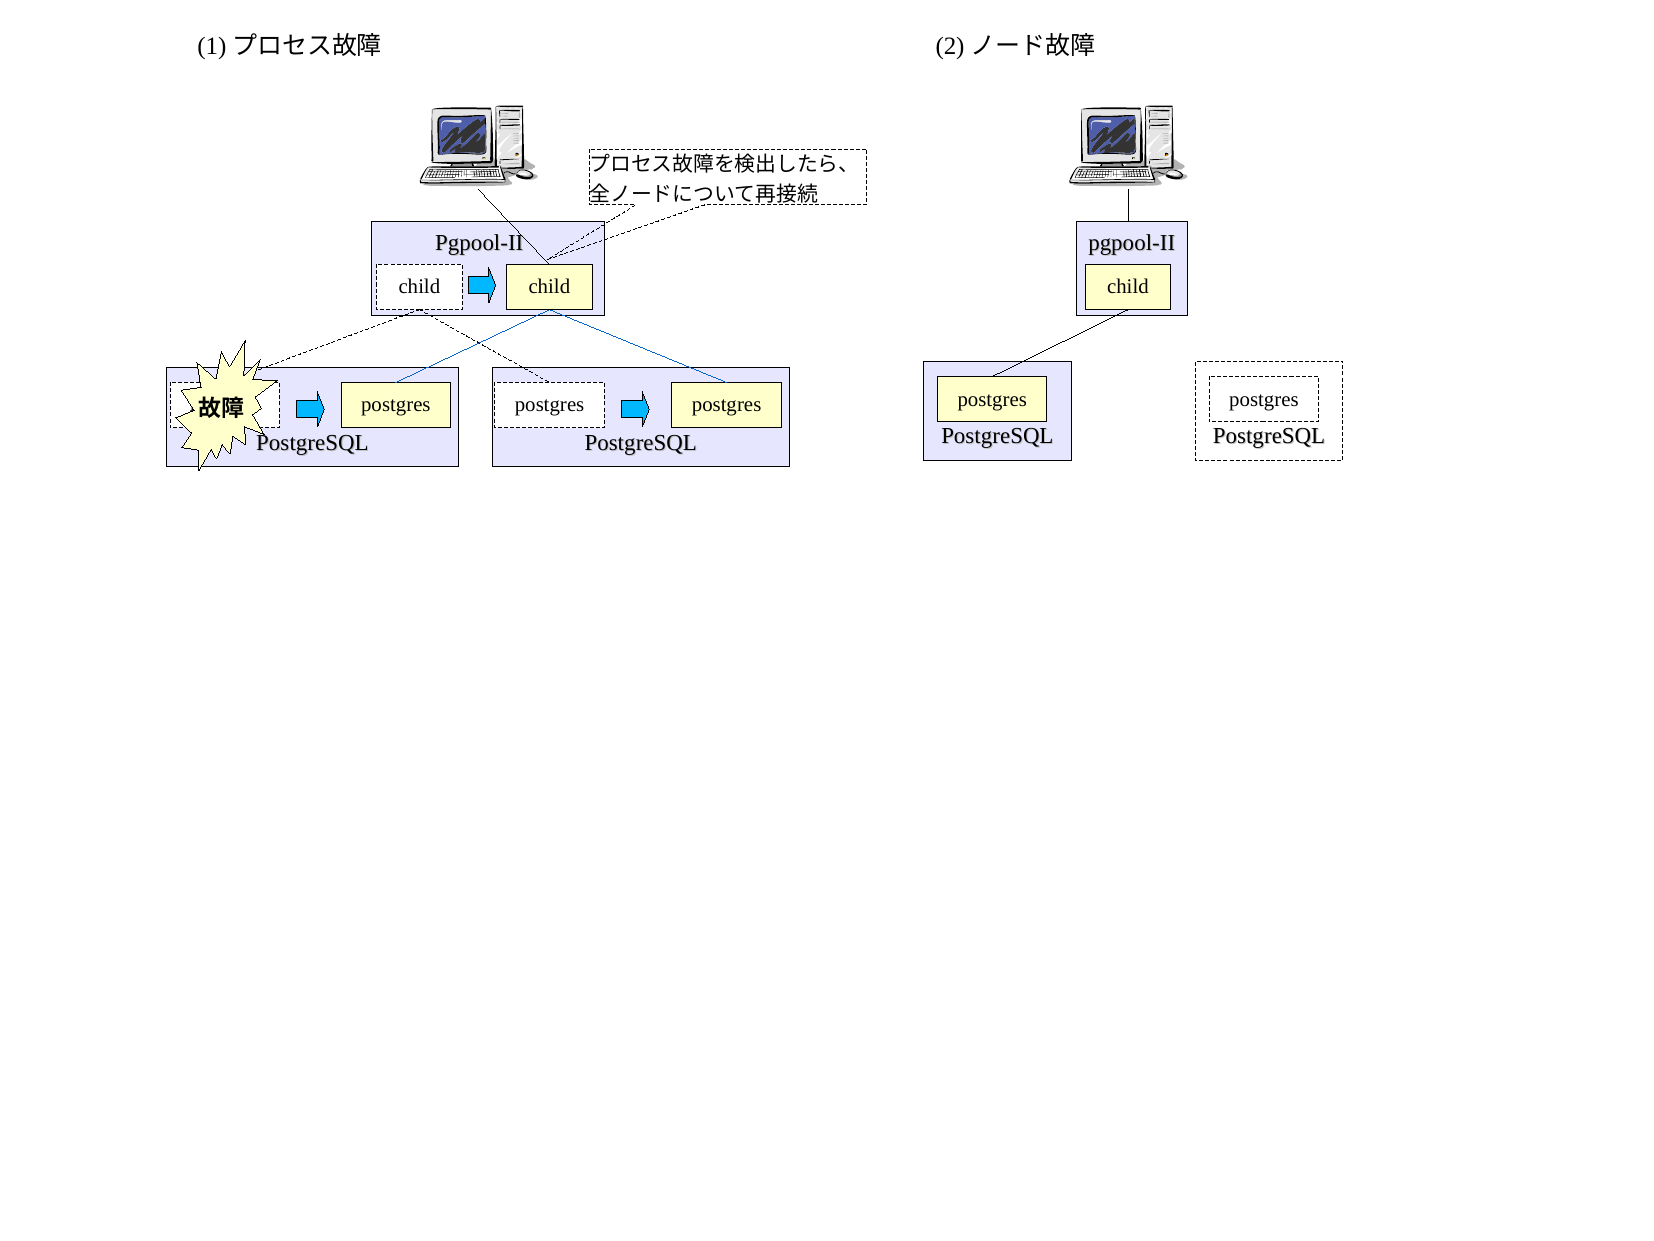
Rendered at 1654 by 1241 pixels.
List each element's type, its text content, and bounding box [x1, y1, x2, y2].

picture [1066, 102, 1191, 190]
text_box postgres [937, 376, 1047, 422]
text_box 故障 [175, 340, 278, 471]
text_box Postgres [254, 382, 280, 428]
text_box Postgres [170, 382, 200, 428]
text_box child [506, 264, 593, 310]
text_box PostgreSQL [202, 367, 459, 467]
text_box postgres [341, 382, 451, 428]
text_box PostgreSQL [1195, 361, 1343, 461]
text_box [621, 391, 650, 427]
picture [416, 102, 541, 190]
text_box (1)プロセス故障 (2)ノード故障 [197, 25, 1104, 56]
text_box [468, 267, 496, 303]
text_box PostgreSQL [492, 367, 790, 467]
text_box pgpool-II [1076, 221, 1188, 316]
text_box postgres [671, 382, 782, 428]
text_box postgres [494, 382, 605, 428]
text_box postgres [1209, 376, 1319, 422]
text_box child [1085, 264, 1171, 310]
text_box プロセス故障を検出したら、 全ノードについて再接続 [547, 149, 867, 260]
text_box [296, 391, 325, 427]
text_box Pgpool-II [371, 221, 605, 316]
text_box PostgreSQL [166, 367, 199, 467]
text_box PostgreSQL [923, 361, 1072, 461]
text_box child [376, 264, 463, 310]
